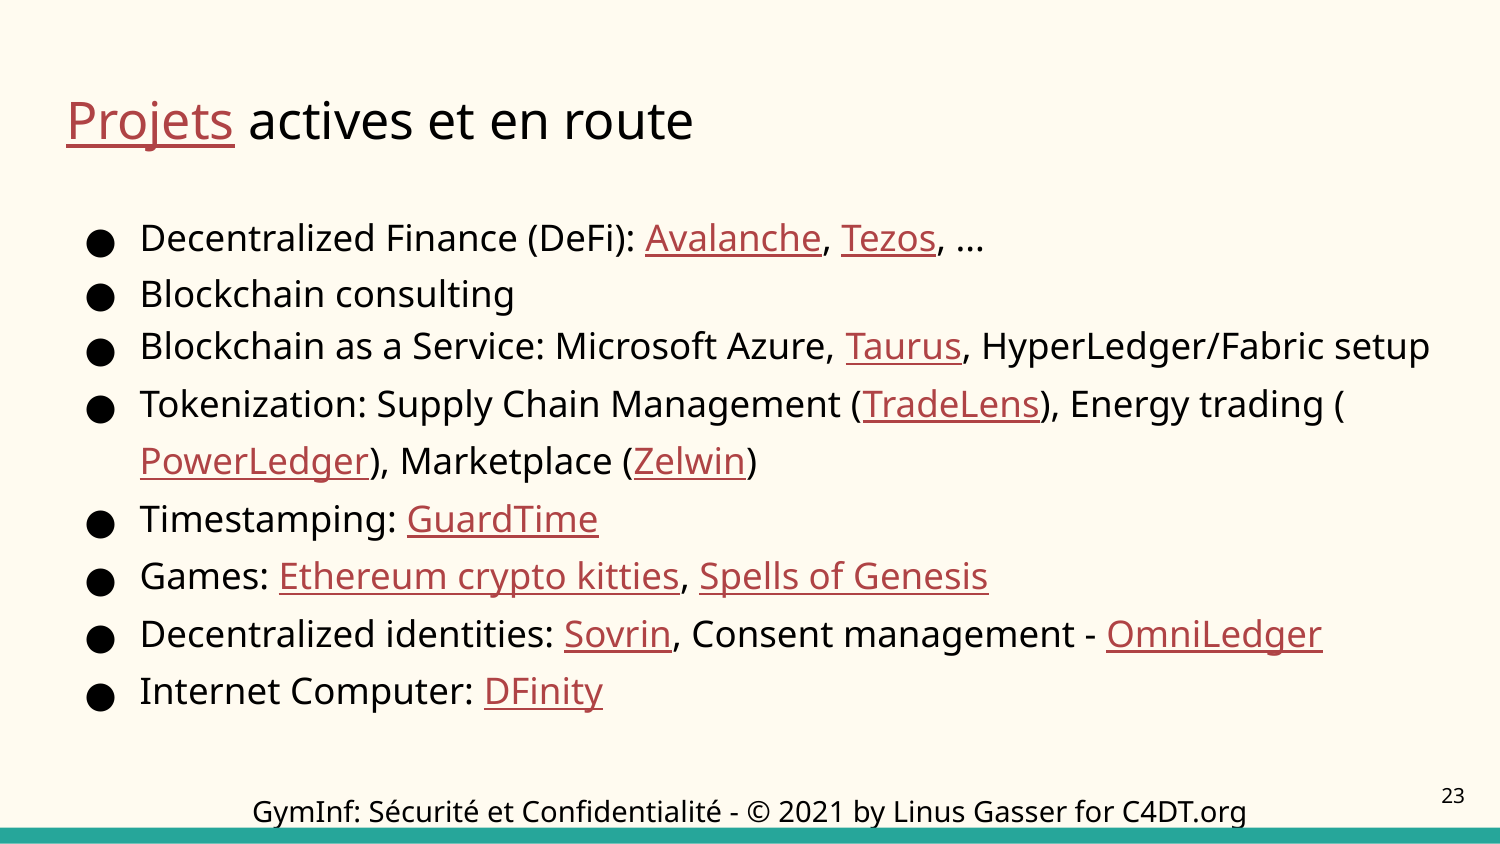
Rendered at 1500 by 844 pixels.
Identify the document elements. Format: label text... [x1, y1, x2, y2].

title Projets actives et en route [51, 72, 1449, 174]
list Decentralized Finance (DeFi): Avalanche, Tezos, ... Blockchain consulting Blockchain as a Service: Microsoft Azure, Taurus, HyperLedger/Fabric setup Tokenization: Supply Chain Management (TradeLens), Energy trading (PowerLedger), Marketplace (Zelwin) Timestamping: GuardTime Games: Ethereum crypto kitties, Spells of Genesis Decentralized identities: Sovrin, Consent management - OmniLedger Internet Computer: DFinity [51, 192, 1449, 750]
slide_number <number> [1389, 764, 1480, 830]
